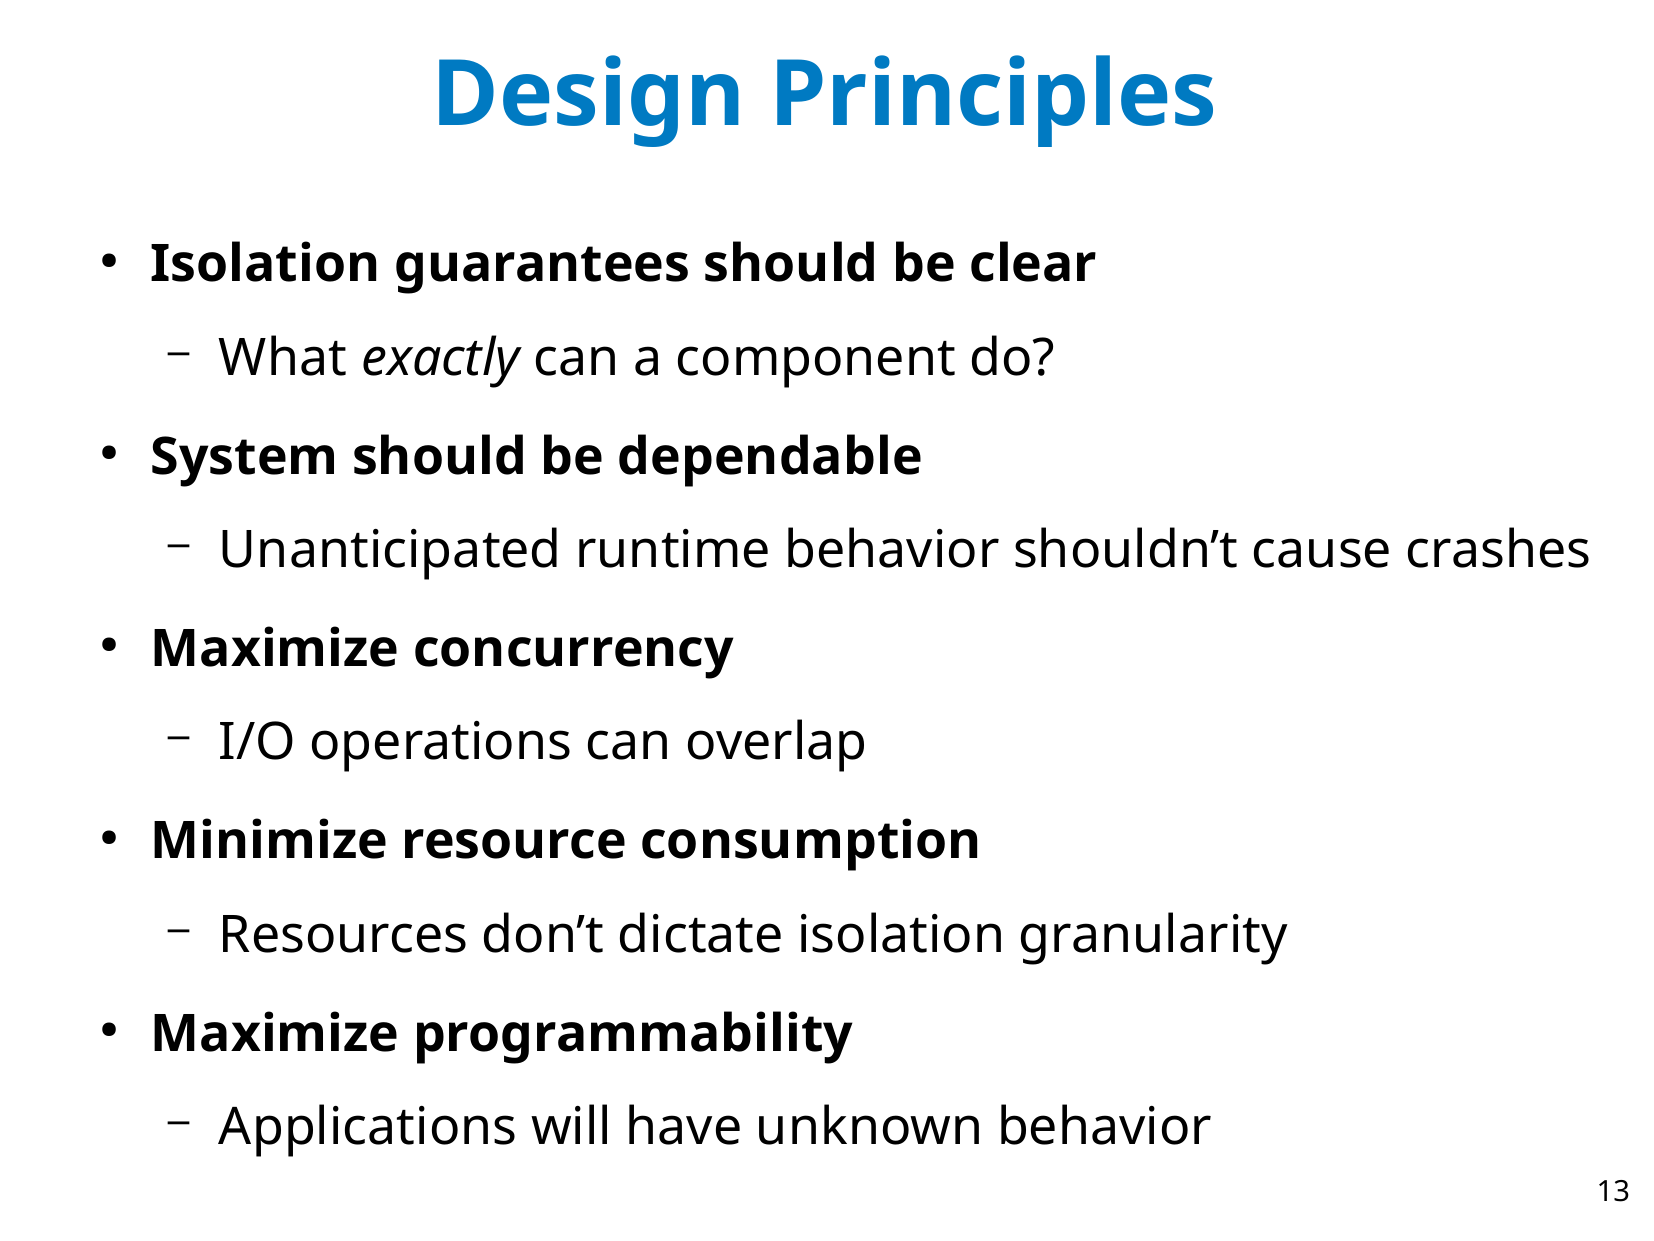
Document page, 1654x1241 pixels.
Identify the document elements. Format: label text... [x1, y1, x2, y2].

list Isolation guarantees should be clear What exactly can a component do? System should be dependable Unanticipated runtime behavior shouldn’t cause crashes Maximize concurrency I/O operations can overlap Minimize resource consumption Resources don’t dictate isolation granularity Maximize programmability Applications will have unknown behavior [82, 185, 1606, 1201]
text_box Design Principles [0, 0, 1651, 181]
